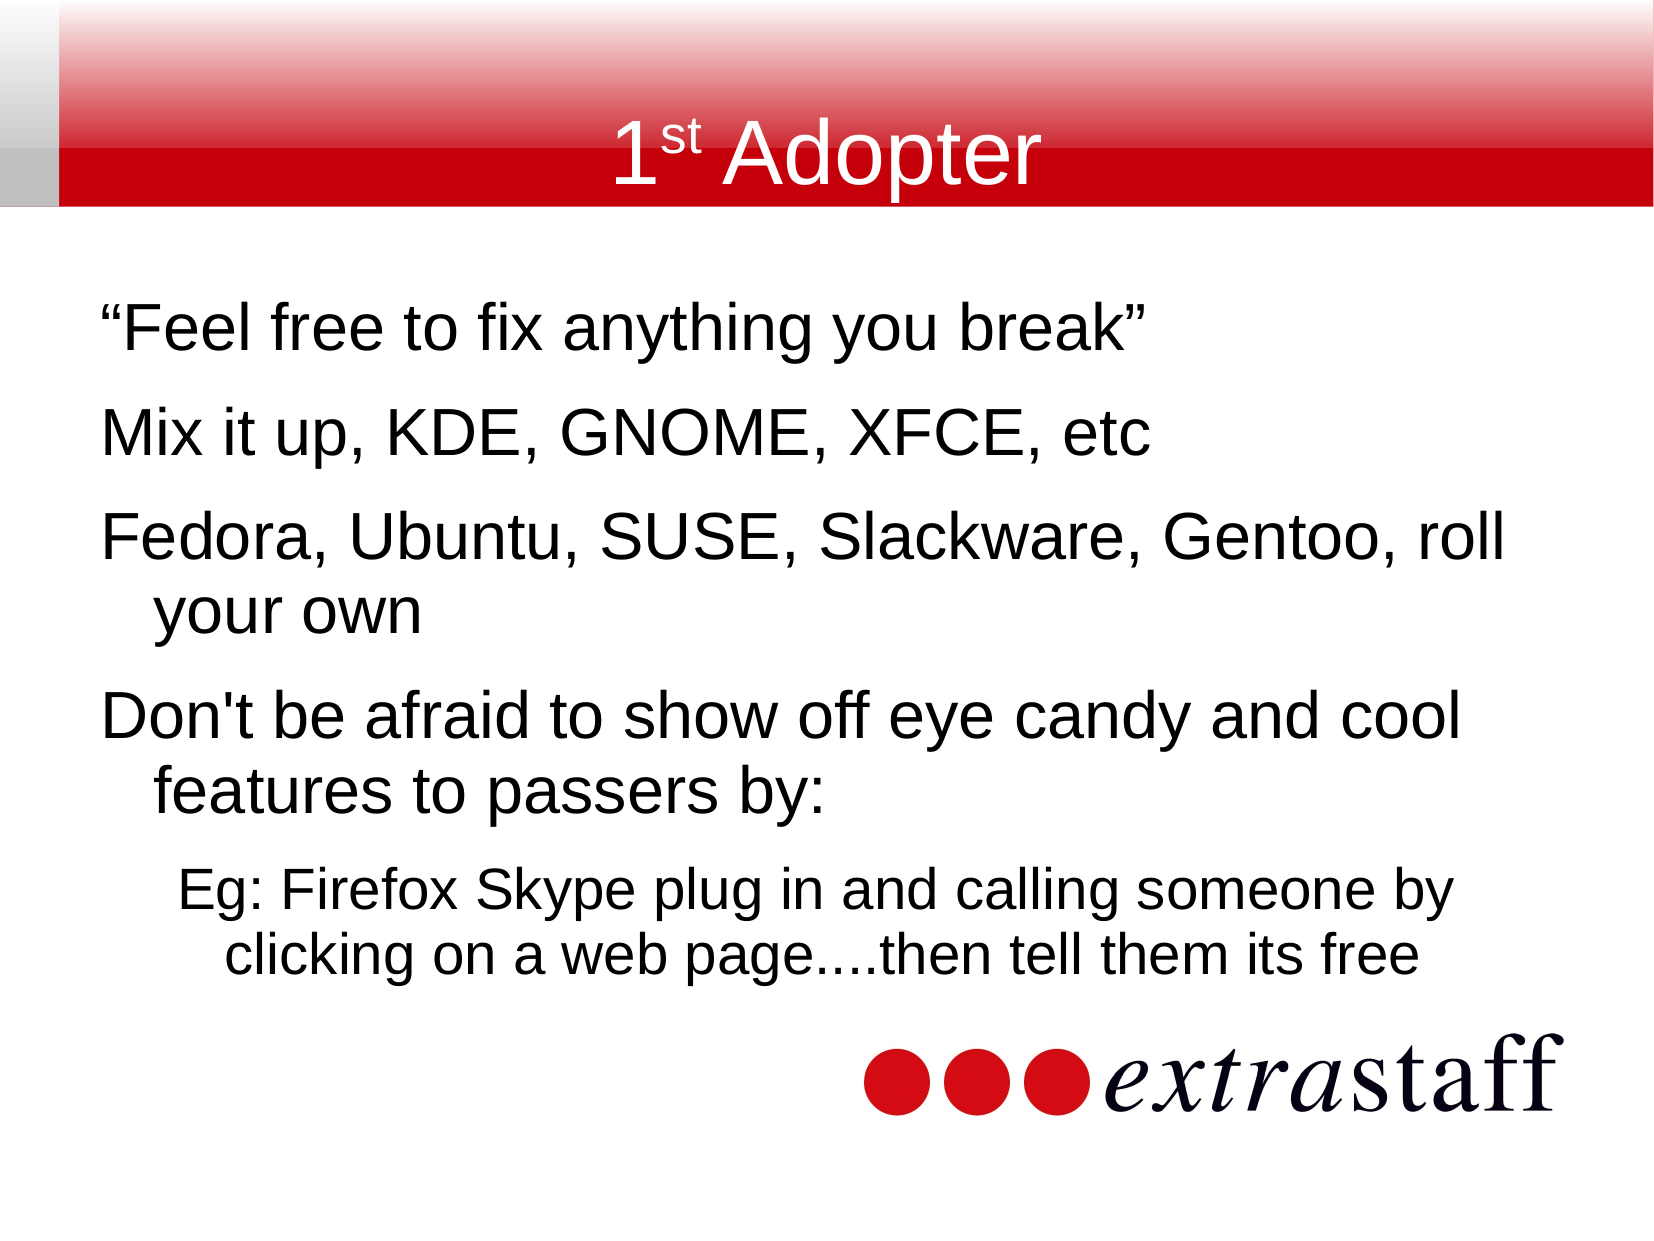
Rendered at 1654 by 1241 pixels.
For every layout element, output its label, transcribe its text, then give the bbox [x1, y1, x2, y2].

title 1st Adopter [82, 56, 1571, 250]
picture [863, 1094, 1565, 1116]
list “Feel free to fix anything you break” Mix it up, KDE, GNOME, XFCE, etc Fedora, Ubuntu, SUSE, Slackware, Gentoo, roll your own Don't be afraid to show off eye candy and cool features to passers by: Eg: Firefox Skype plug in and calling someone by clicking on a web page....then tell them its free [82, 290, 1571, 1094]
